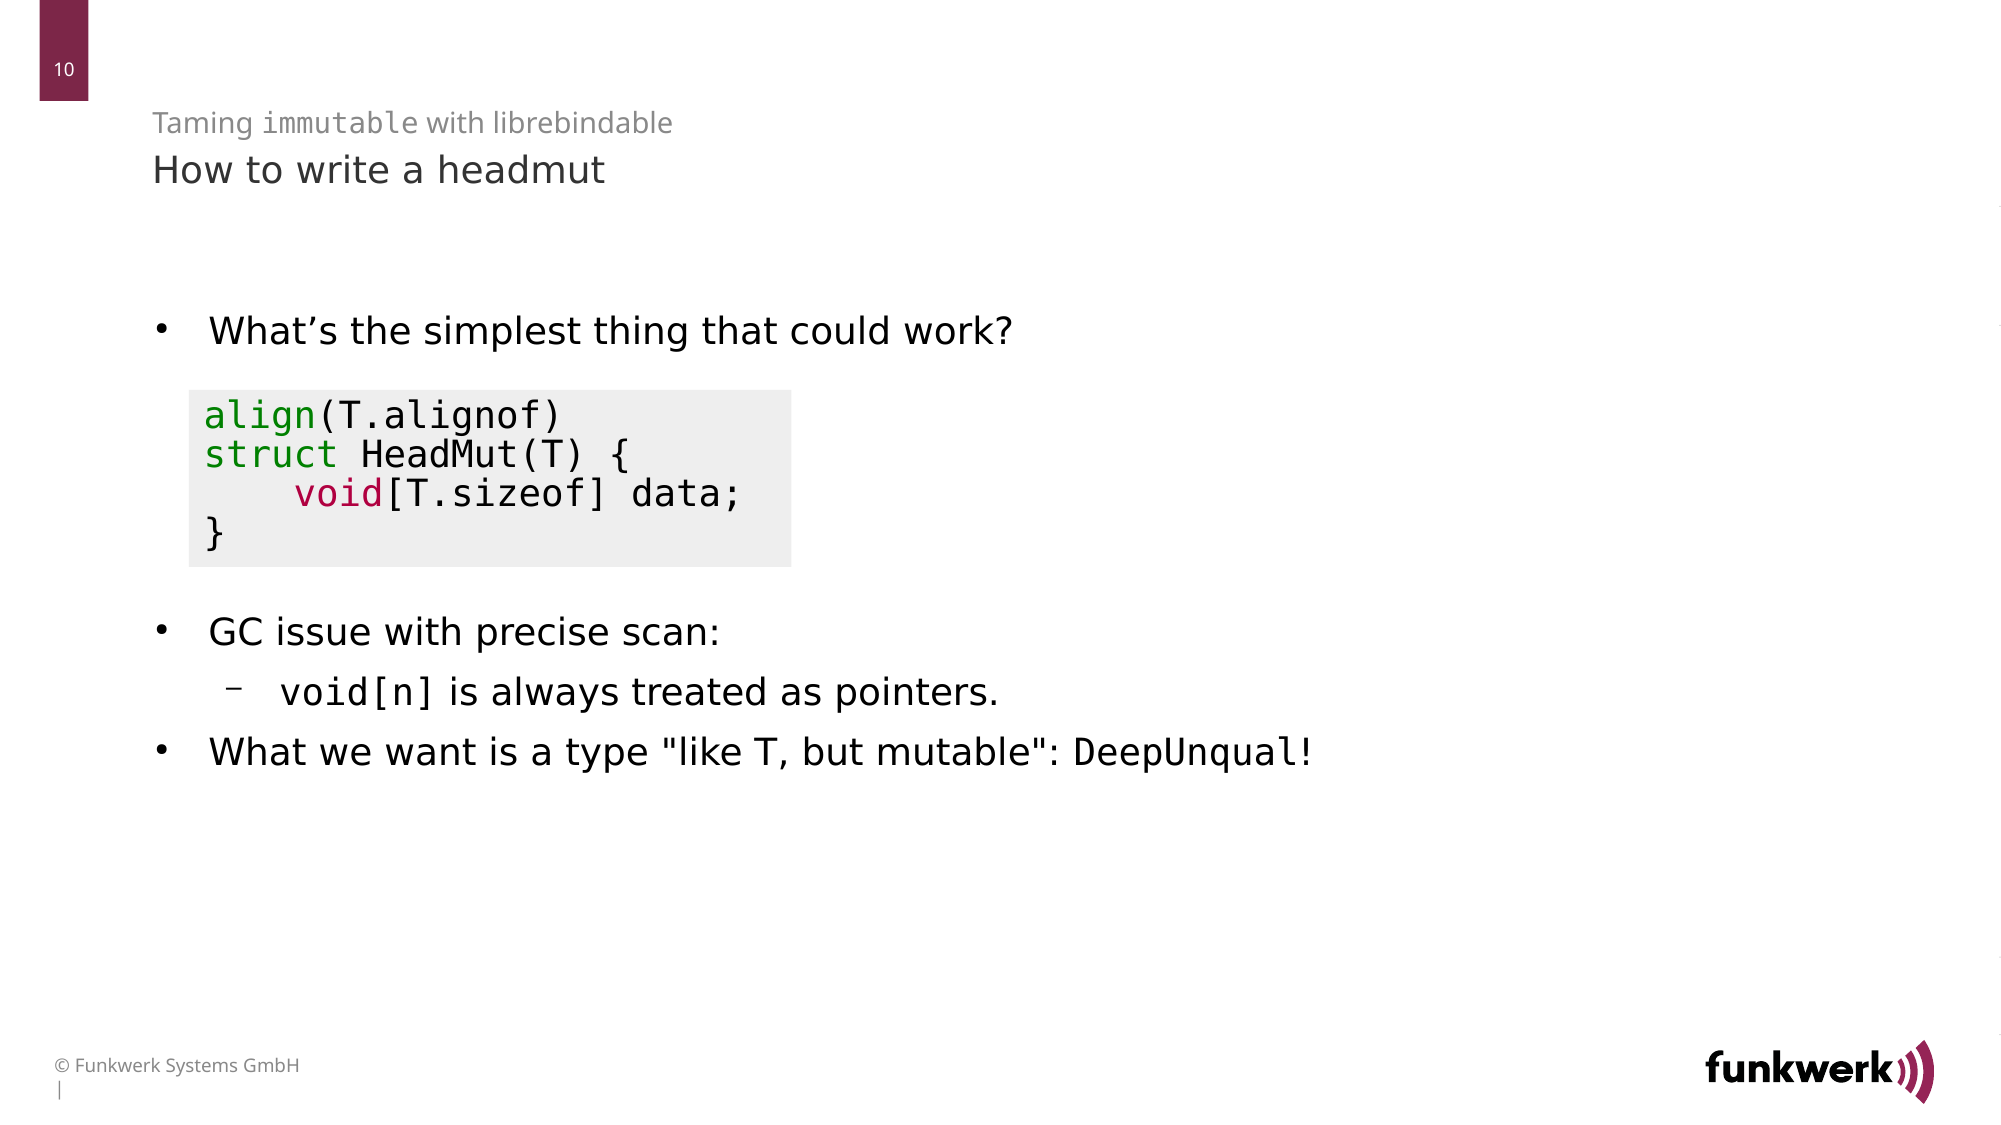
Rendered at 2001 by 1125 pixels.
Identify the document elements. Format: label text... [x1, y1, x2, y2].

list Taming immutable with librebindable [137, 100, 1850, 153]
text_box align(T.alignof) struct HeadMut(T) { void[T.sizeof] data; } [188, 389, 792, 567]
list What’s the simplest thing that could work? GC issue with precise scan: void[n] is always treated as pointers. What we want is a type "like T, but mutable": DeepUnqual! [137, 307, 1850, 945]
text_box How to write a headmut [137, 141, 755, 201]
